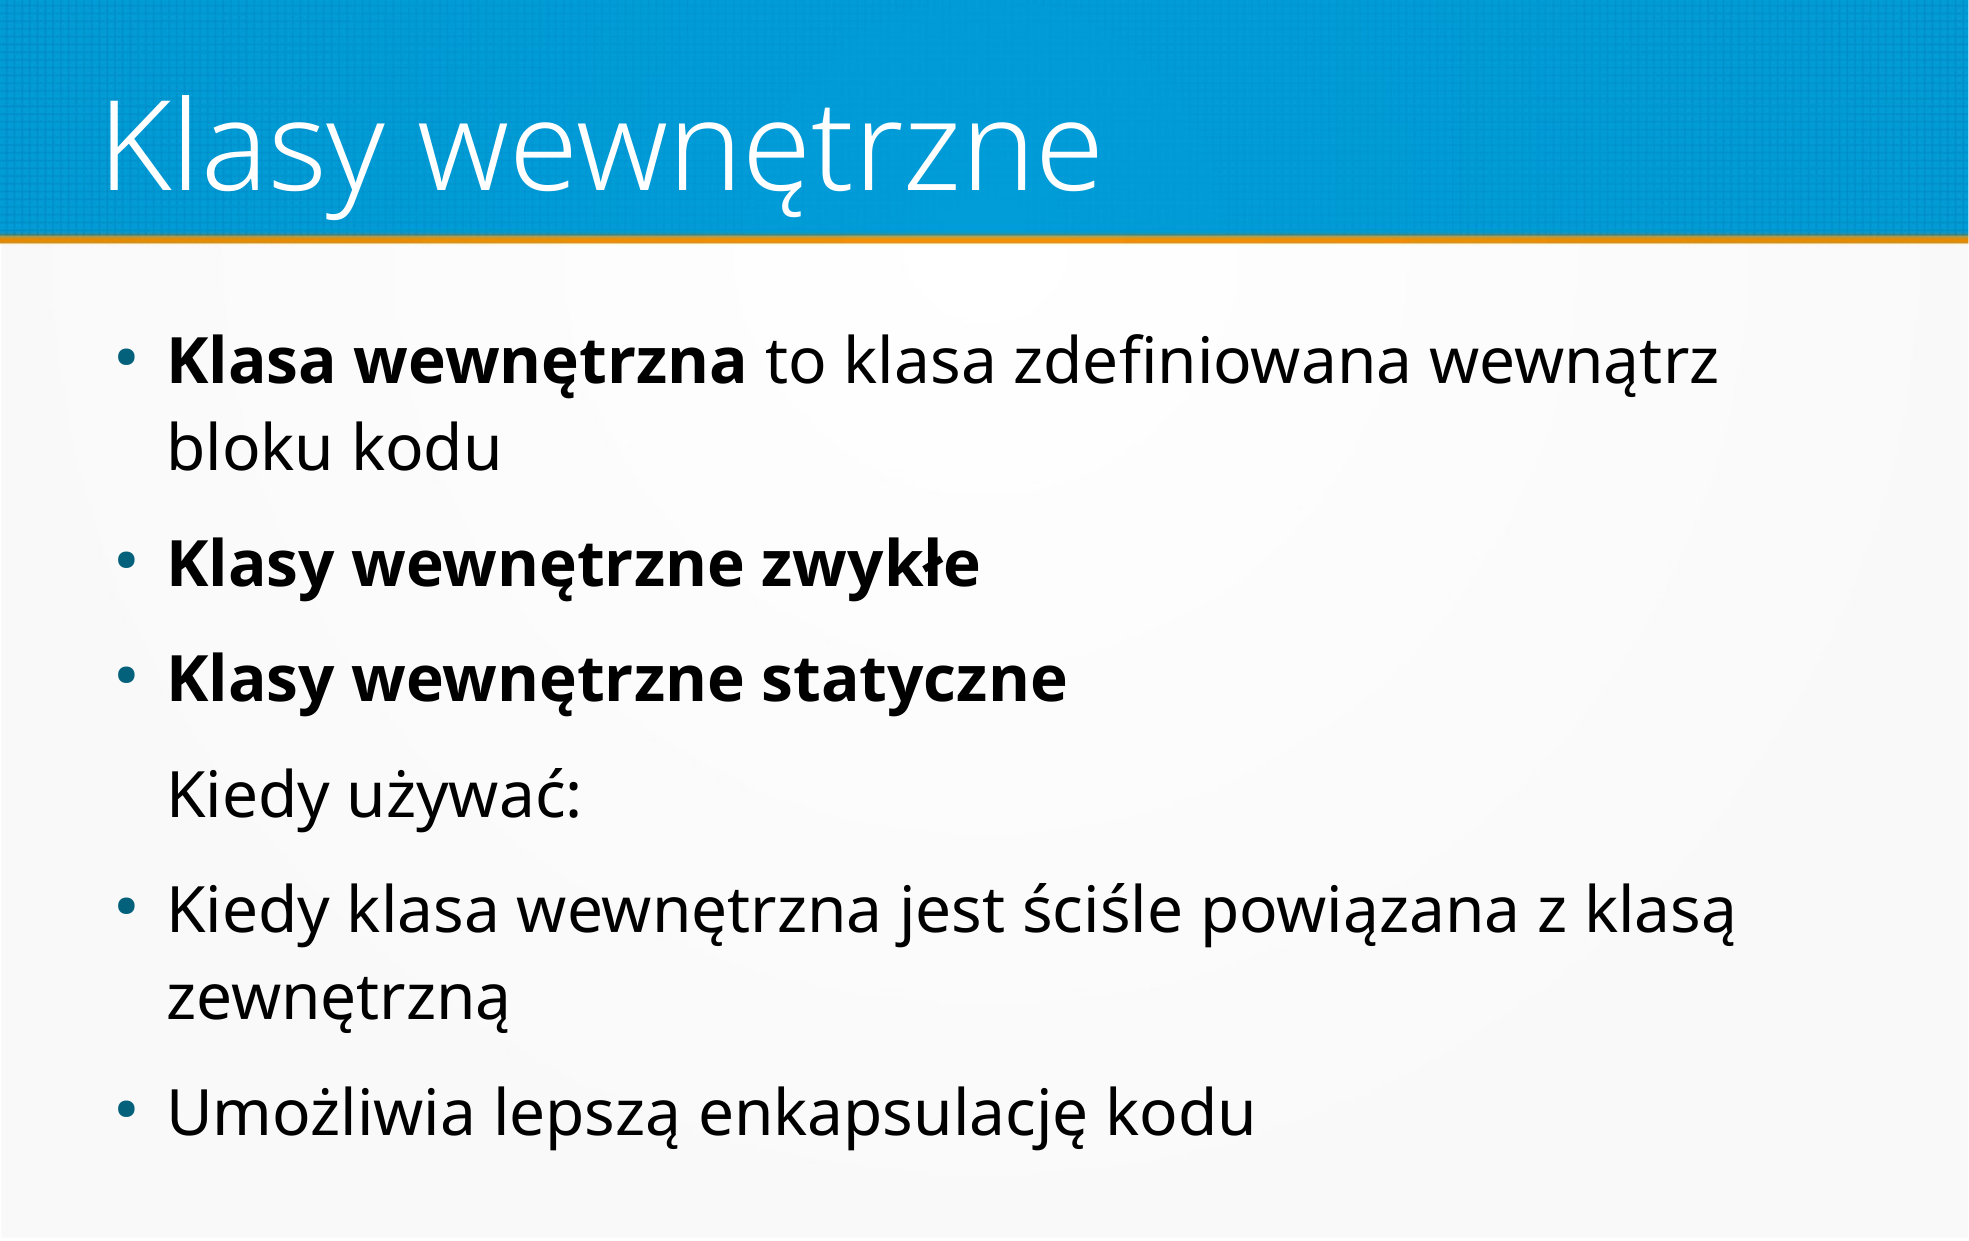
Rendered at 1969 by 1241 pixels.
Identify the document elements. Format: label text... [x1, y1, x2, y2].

title Klasy wewnętrzne [98, 19, 1870, 227]
picture [0, 233, 1969, 1241]
list Klasa wewnętrzna to klasa zdefiniowana wewnątrz bloku kodu Klasy wewnętrzne zwykłe Klasy wewnętrzne statyczne Kiedy używać: Kiedy klasa wewnętrzna jest ściśle powiązana z klasą zewnętrzną Umożliwia lepszą enkapsulację kodu [98, 315, 1861, 1156]
